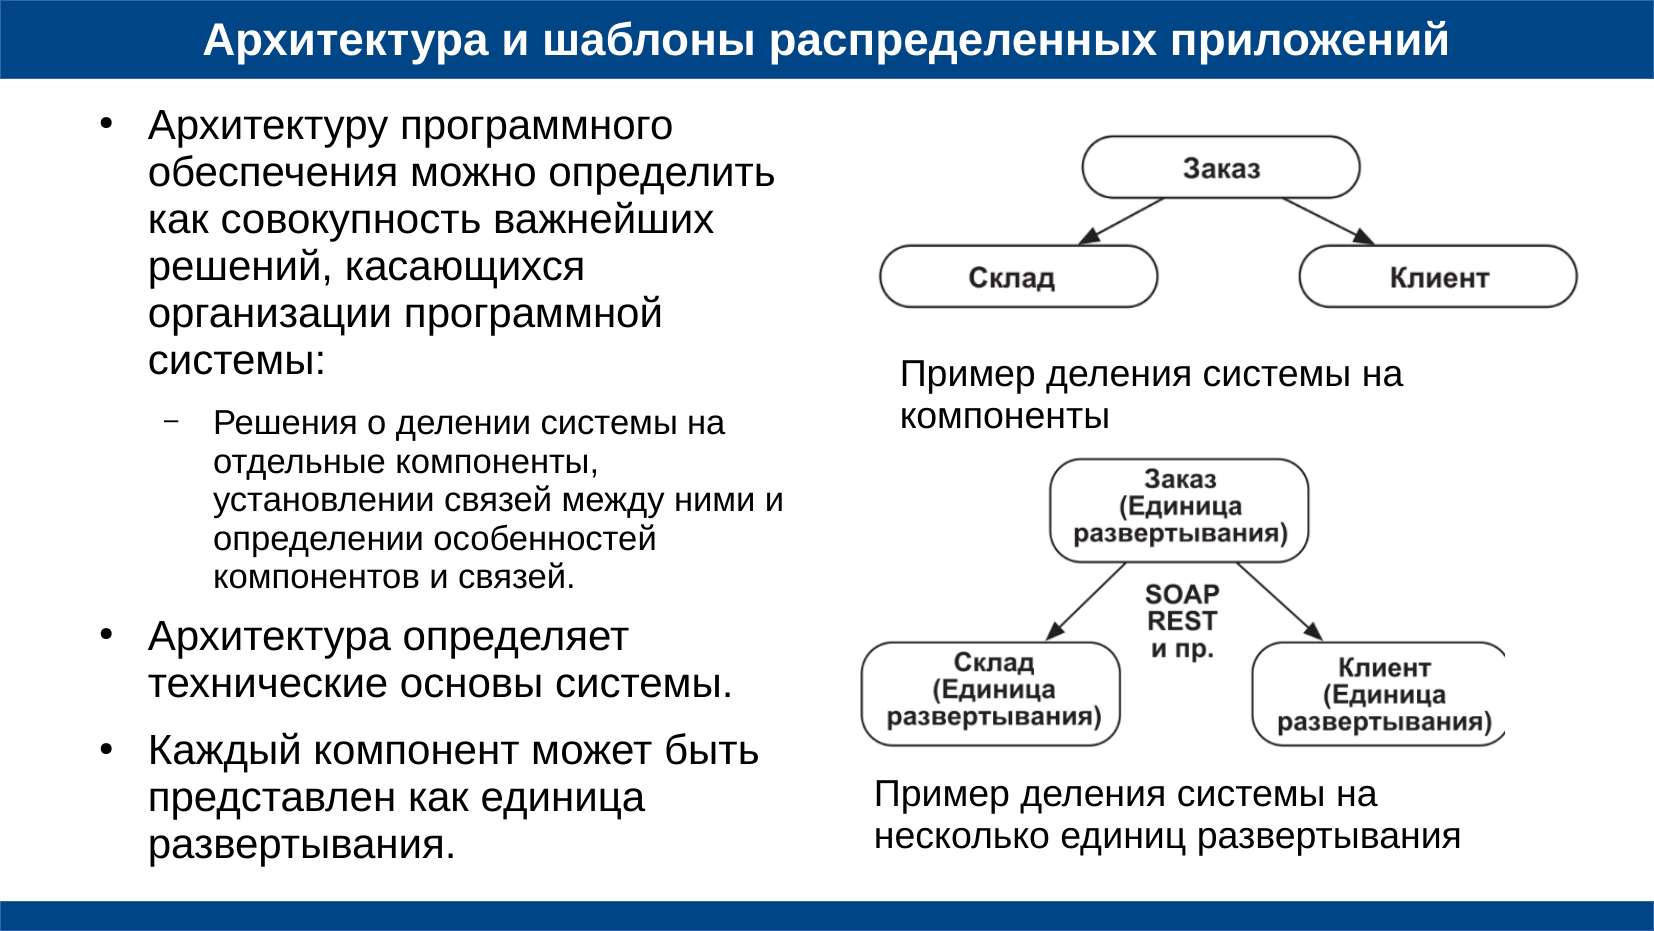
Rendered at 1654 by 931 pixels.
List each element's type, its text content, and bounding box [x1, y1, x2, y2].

title Архитектура и шаблоны распределенных приложений [0, 0, 1654, 79]
picture [855, 449, 1505, 753]
text_box Пример деления системы на компоненты [885, 345, 1546, 481]
text_box Пример деления системы на несколько единиц развертывания [859, 765, 1520, 901]
picture [863, 119, 1591, 317]
list Архитектуру программного обеспечения можно определить как совокупность важнейших решений, касающихся организации программной системы: Решения о делении системы на отдельные компоненты, установлении связей между ними и определении особенностей компонентов и связей. Архитектура определяет технические основы системы. Каждый компонент может быть представлен как единица развертывания. [82, 101, 809, 871]
